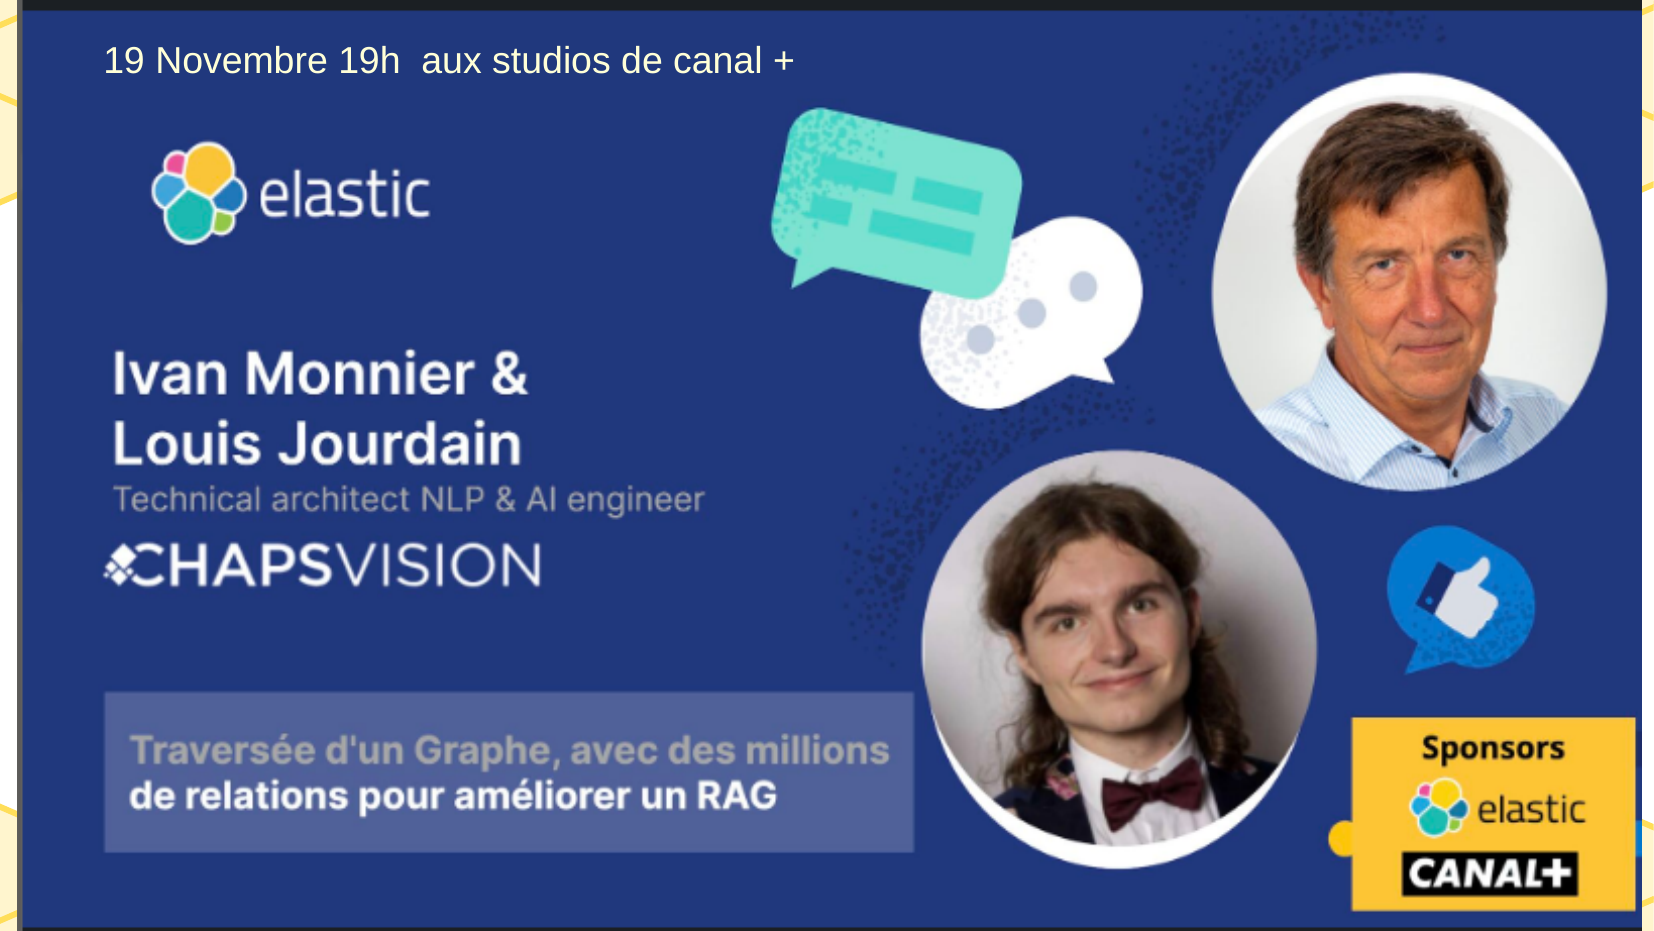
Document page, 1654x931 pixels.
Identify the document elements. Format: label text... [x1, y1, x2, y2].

picture [17, 0, 1642, 931]
text_box 19 Novembre 19h aux studios de canal + [88, 31, 811, 89]
